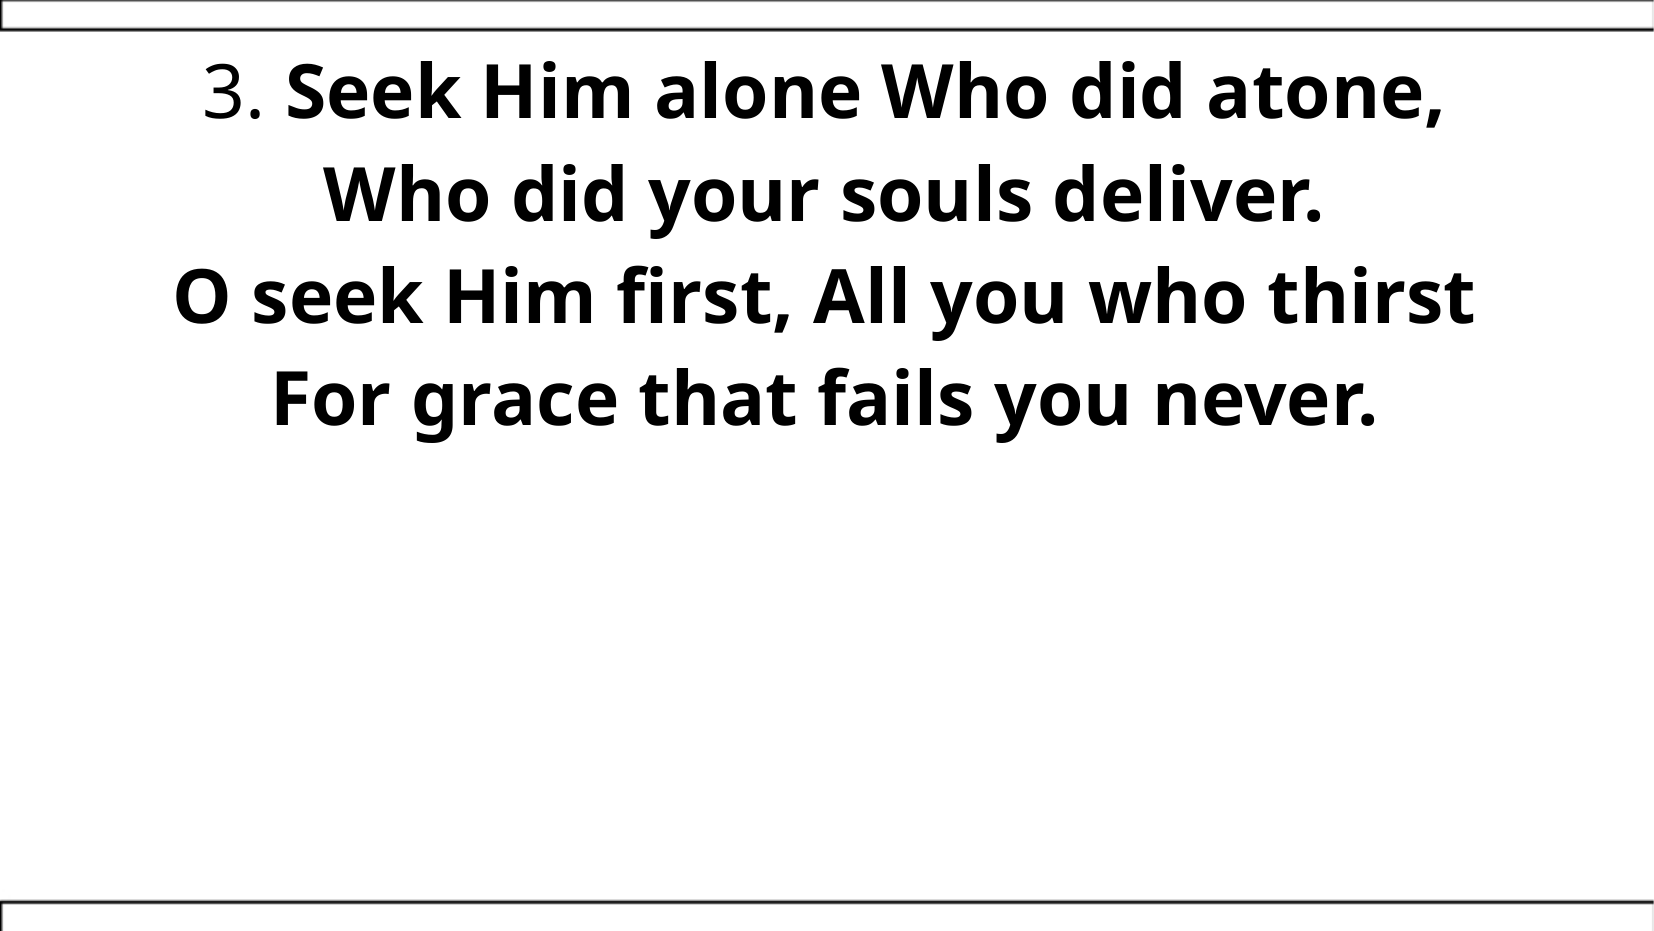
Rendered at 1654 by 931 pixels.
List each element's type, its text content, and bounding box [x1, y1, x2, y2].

picture [0, 0, 1654, 931]
text_box 3. Seek Him alone Who did atone, Who did your souls deliver. O seek Him first, All you who thirst For grace that fails you never. [90, 31, 1561, 446]
